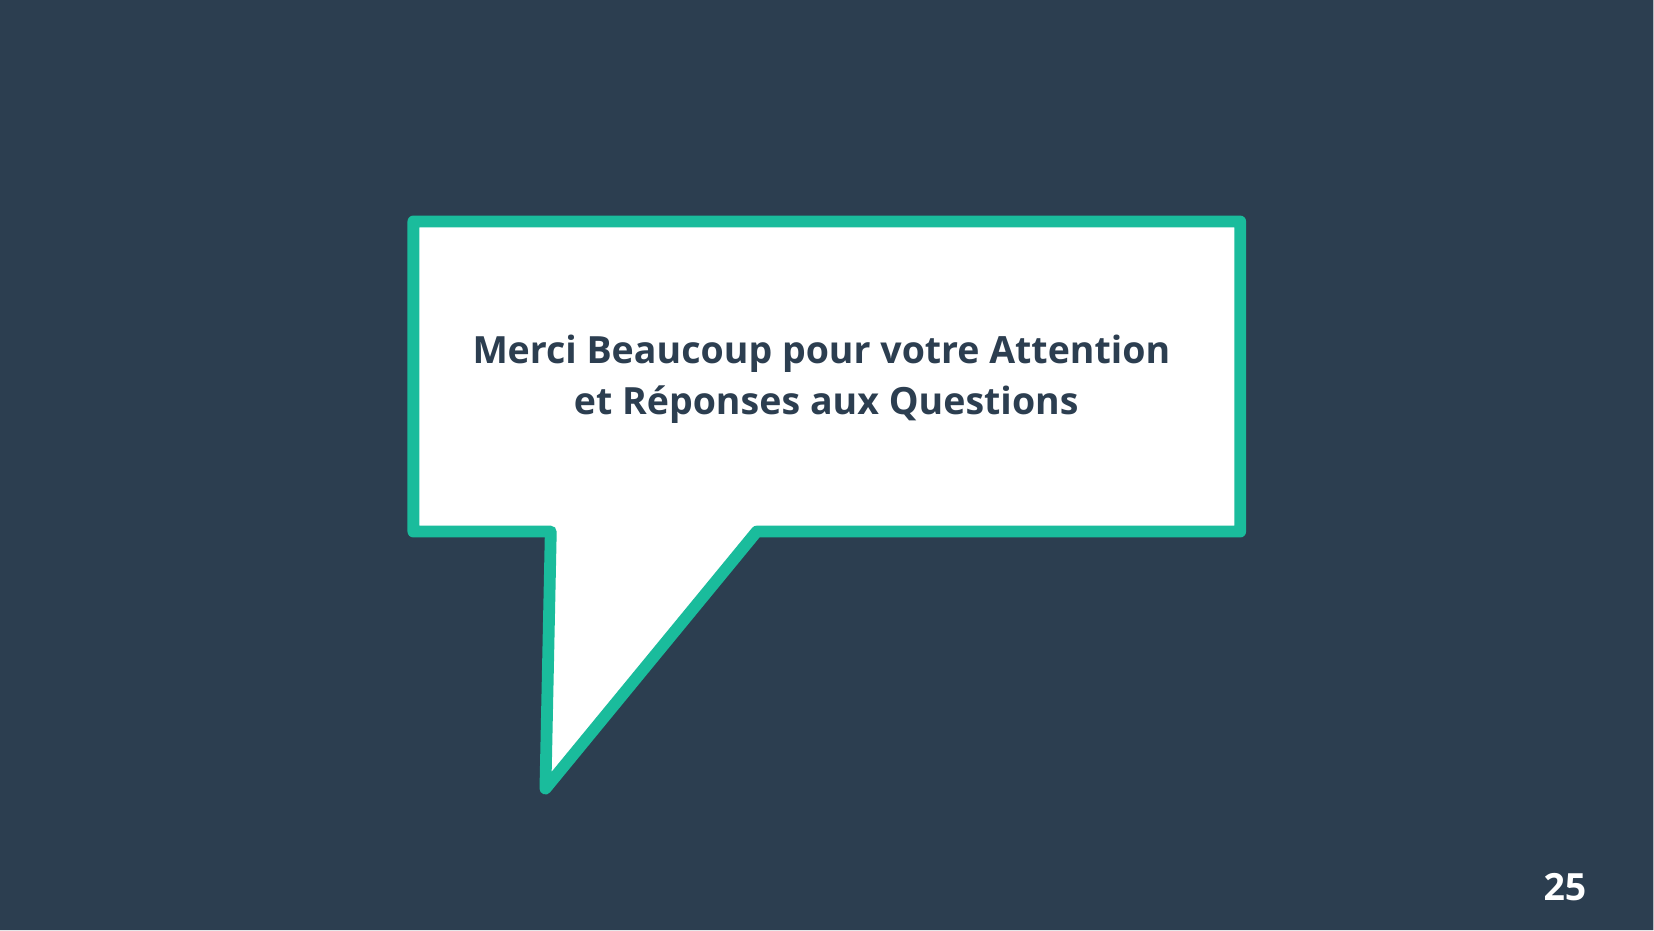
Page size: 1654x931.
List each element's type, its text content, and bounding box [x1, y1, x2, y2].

title Merci Beaucoup pour votre Attention et Réponses aux Questions [442, 242, 1211, 508]
